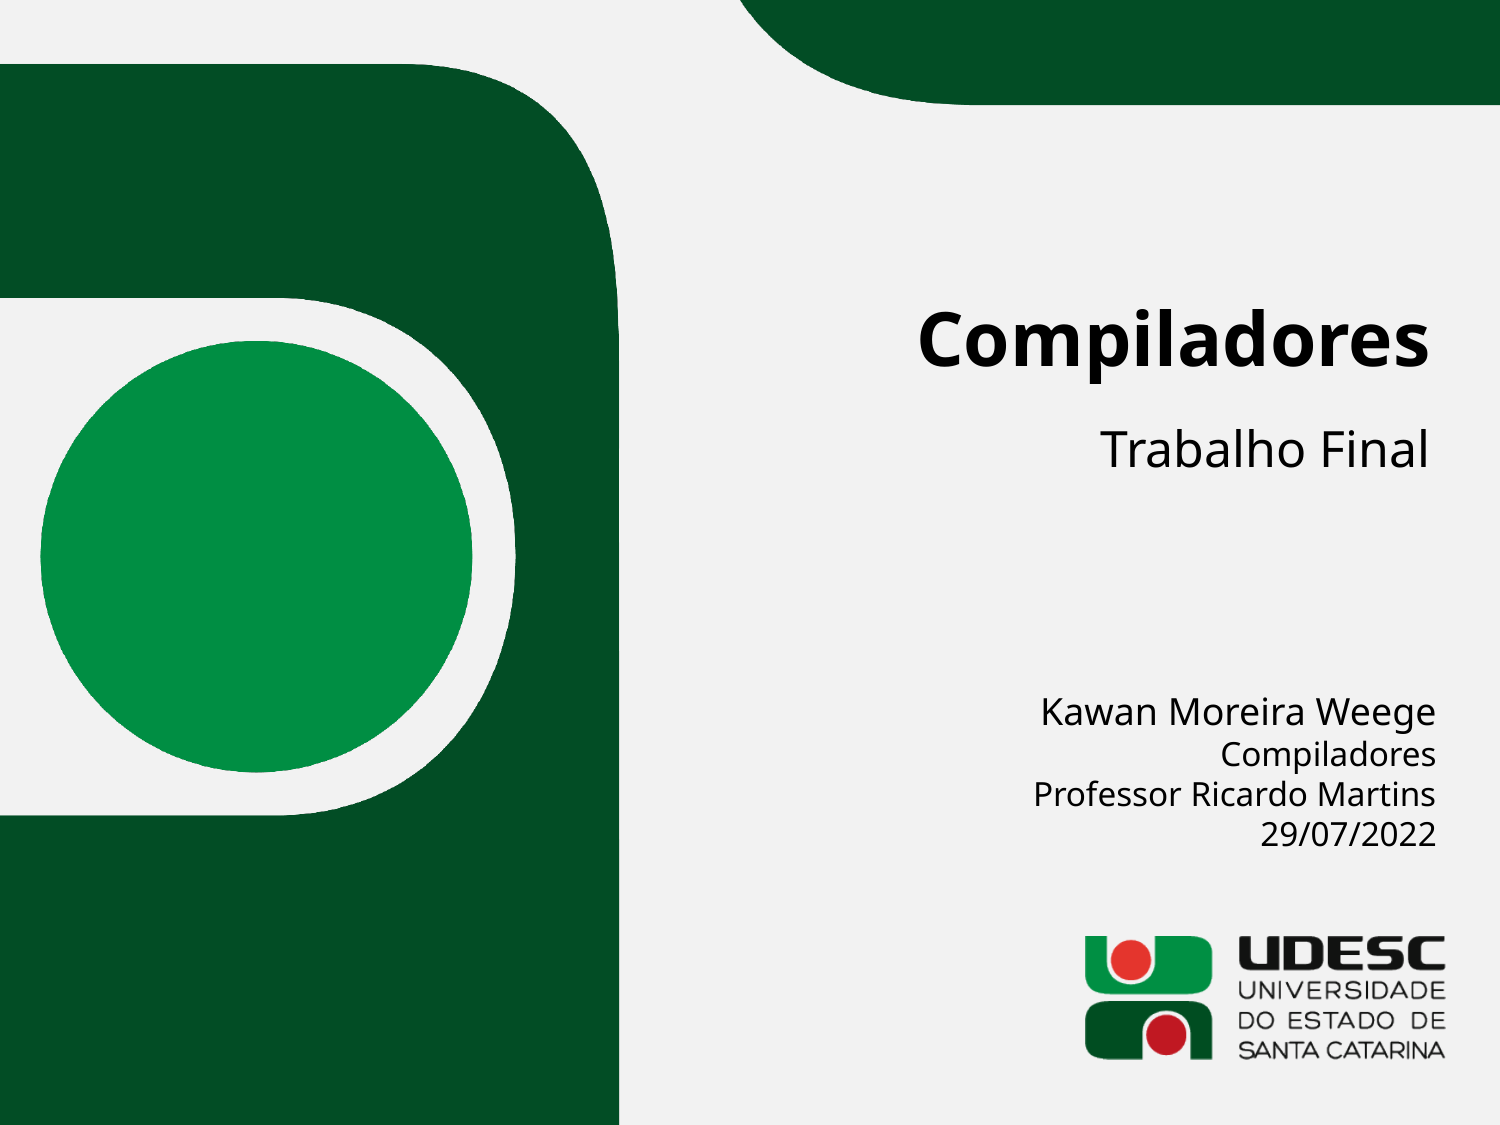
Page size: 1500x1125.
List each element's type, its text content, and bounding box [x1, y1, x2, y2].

text_box Compiladores [690, 283, 1446, 389]
text_box Kawan Moreira Weege Compiladores Professor Ricardo Martins 29/07/2022 [785, 680, 1452, 861]
picture [1085, 936, 1446, 1060]
picture [0, 0, 1500, 1125]
text_box Trabalho Final [747, 410, 1446, 485]
